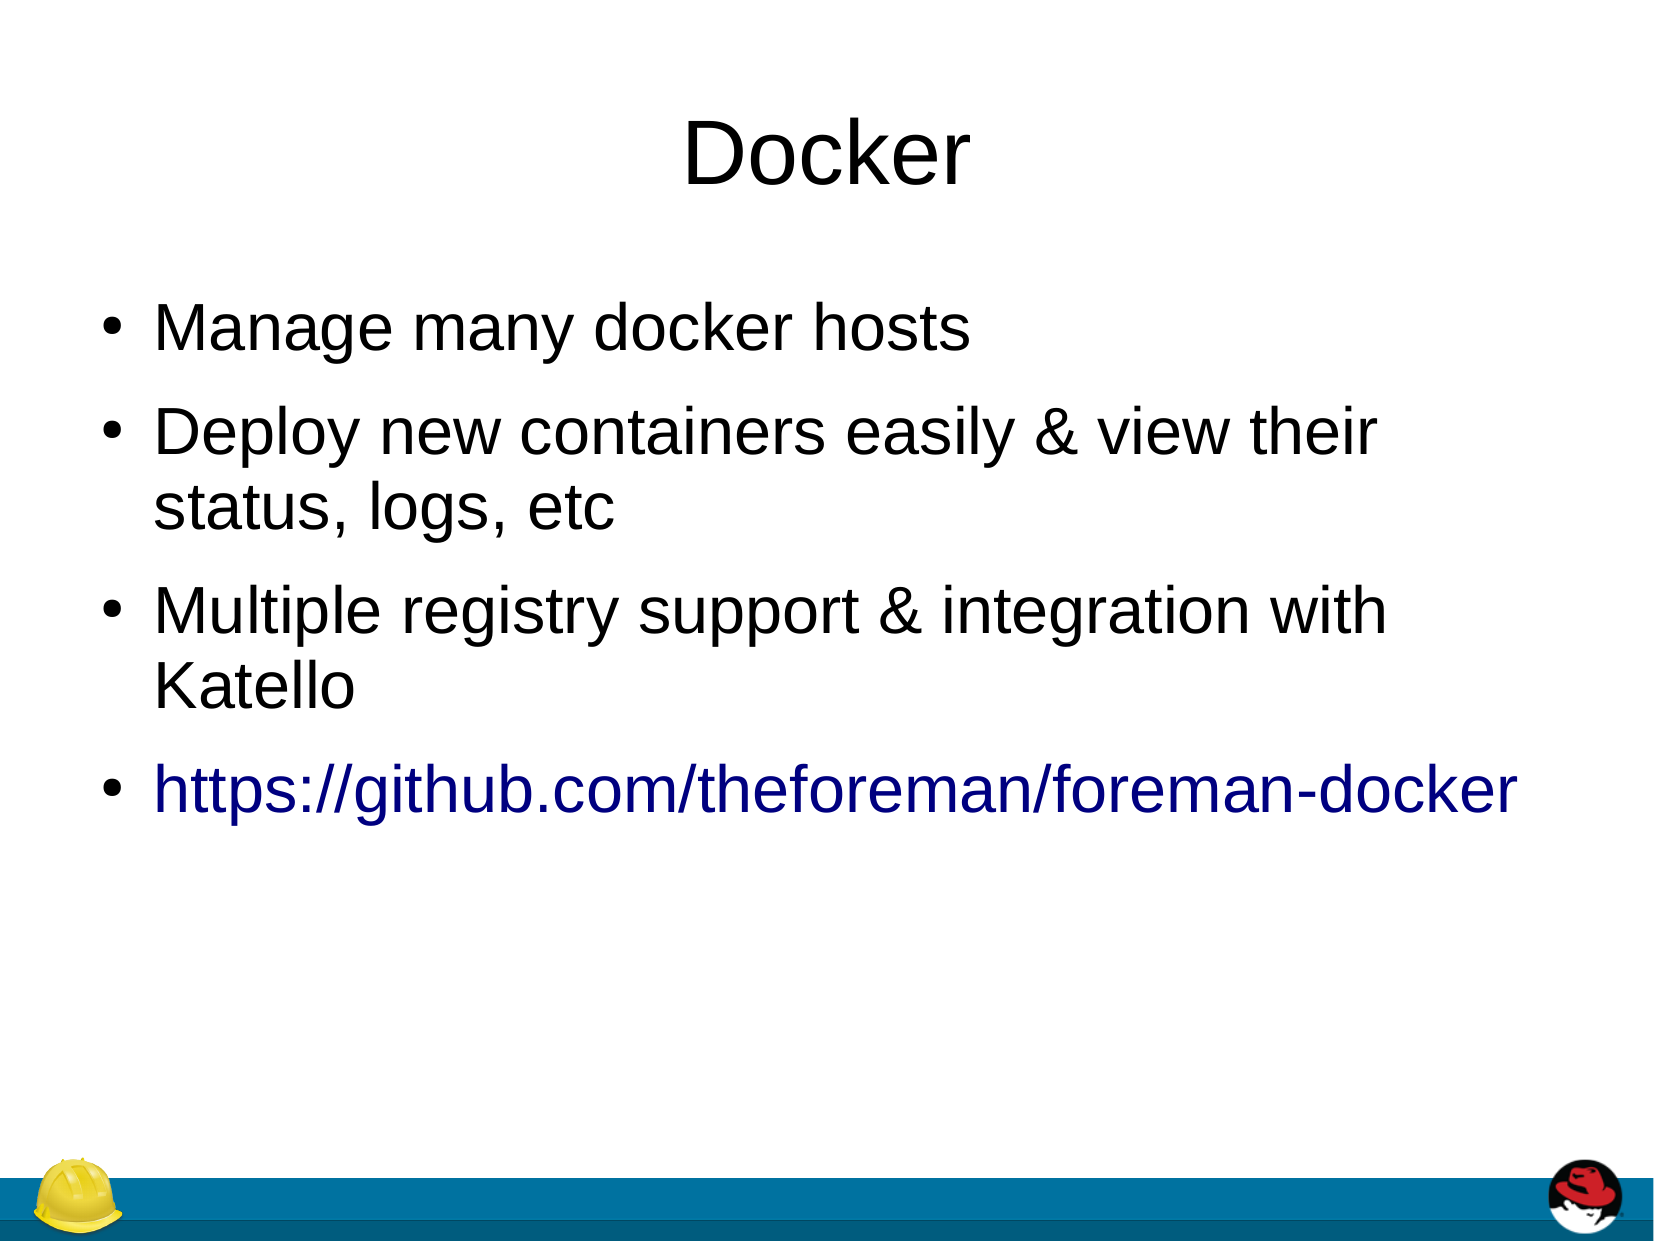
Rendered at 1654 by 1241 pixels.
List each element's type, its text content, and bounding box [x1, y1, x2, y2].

title Docker [82, 49, 1571, 257]
list Manage many docker hosts Deploy new containers easily & view their status, logs, etc Multiple registry support & integration with Katello https://github.com/theforeman/foreman-docker [82, 290, 1571, 1010]
picture [23, 1145, 130, 1235]
picture [1547, 1157, 1630, 1233]
